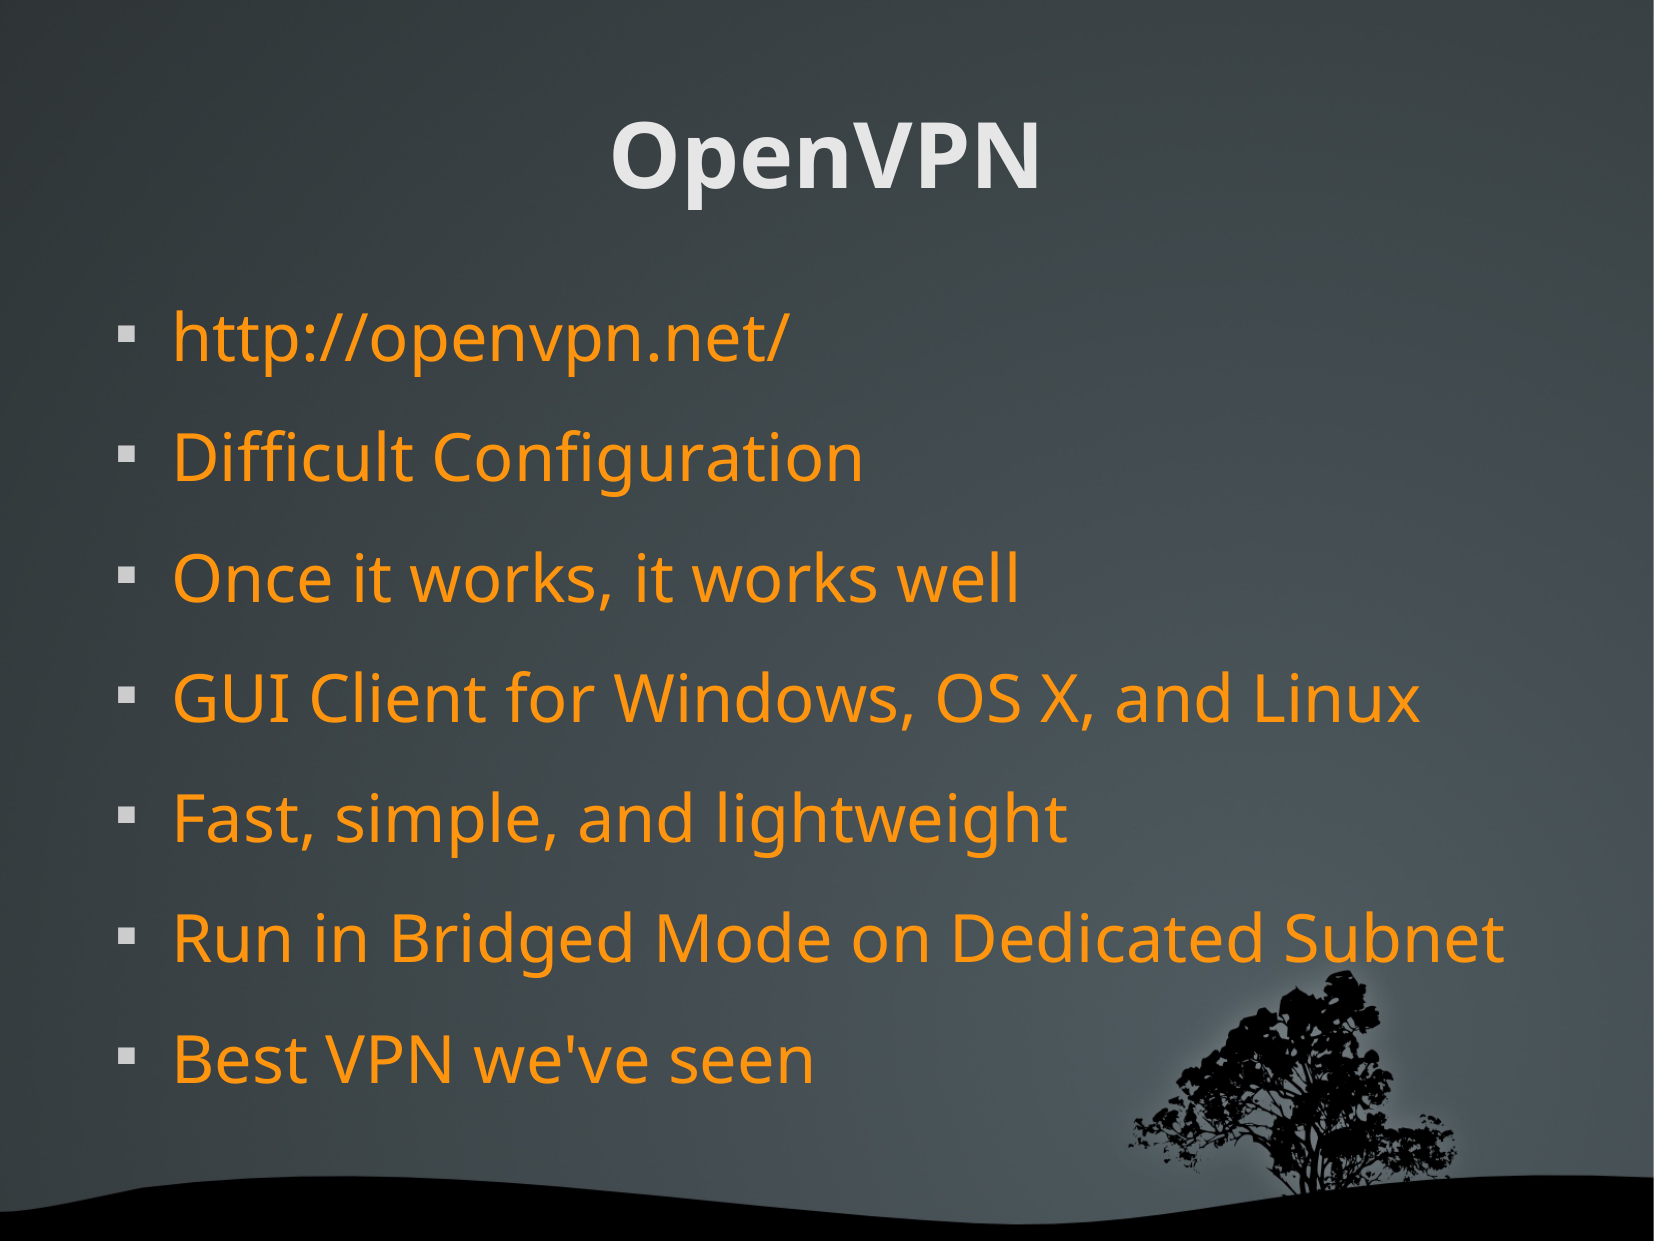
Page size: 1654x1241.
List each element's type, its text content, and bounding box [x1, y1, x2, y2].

title OpenVPN [82, 49, 1571, 257]
picture [0, 0, 1654, 1241]
list http://openvpn.net/ Difficult Configuration Once it works, it works well GUI Client for Windows, OS X, and Linux Fast, simple, and lightweight Run in Bridged Mode on Dedicated Subnet Best VPN we've seen [82, 290, 1571, 1109]
